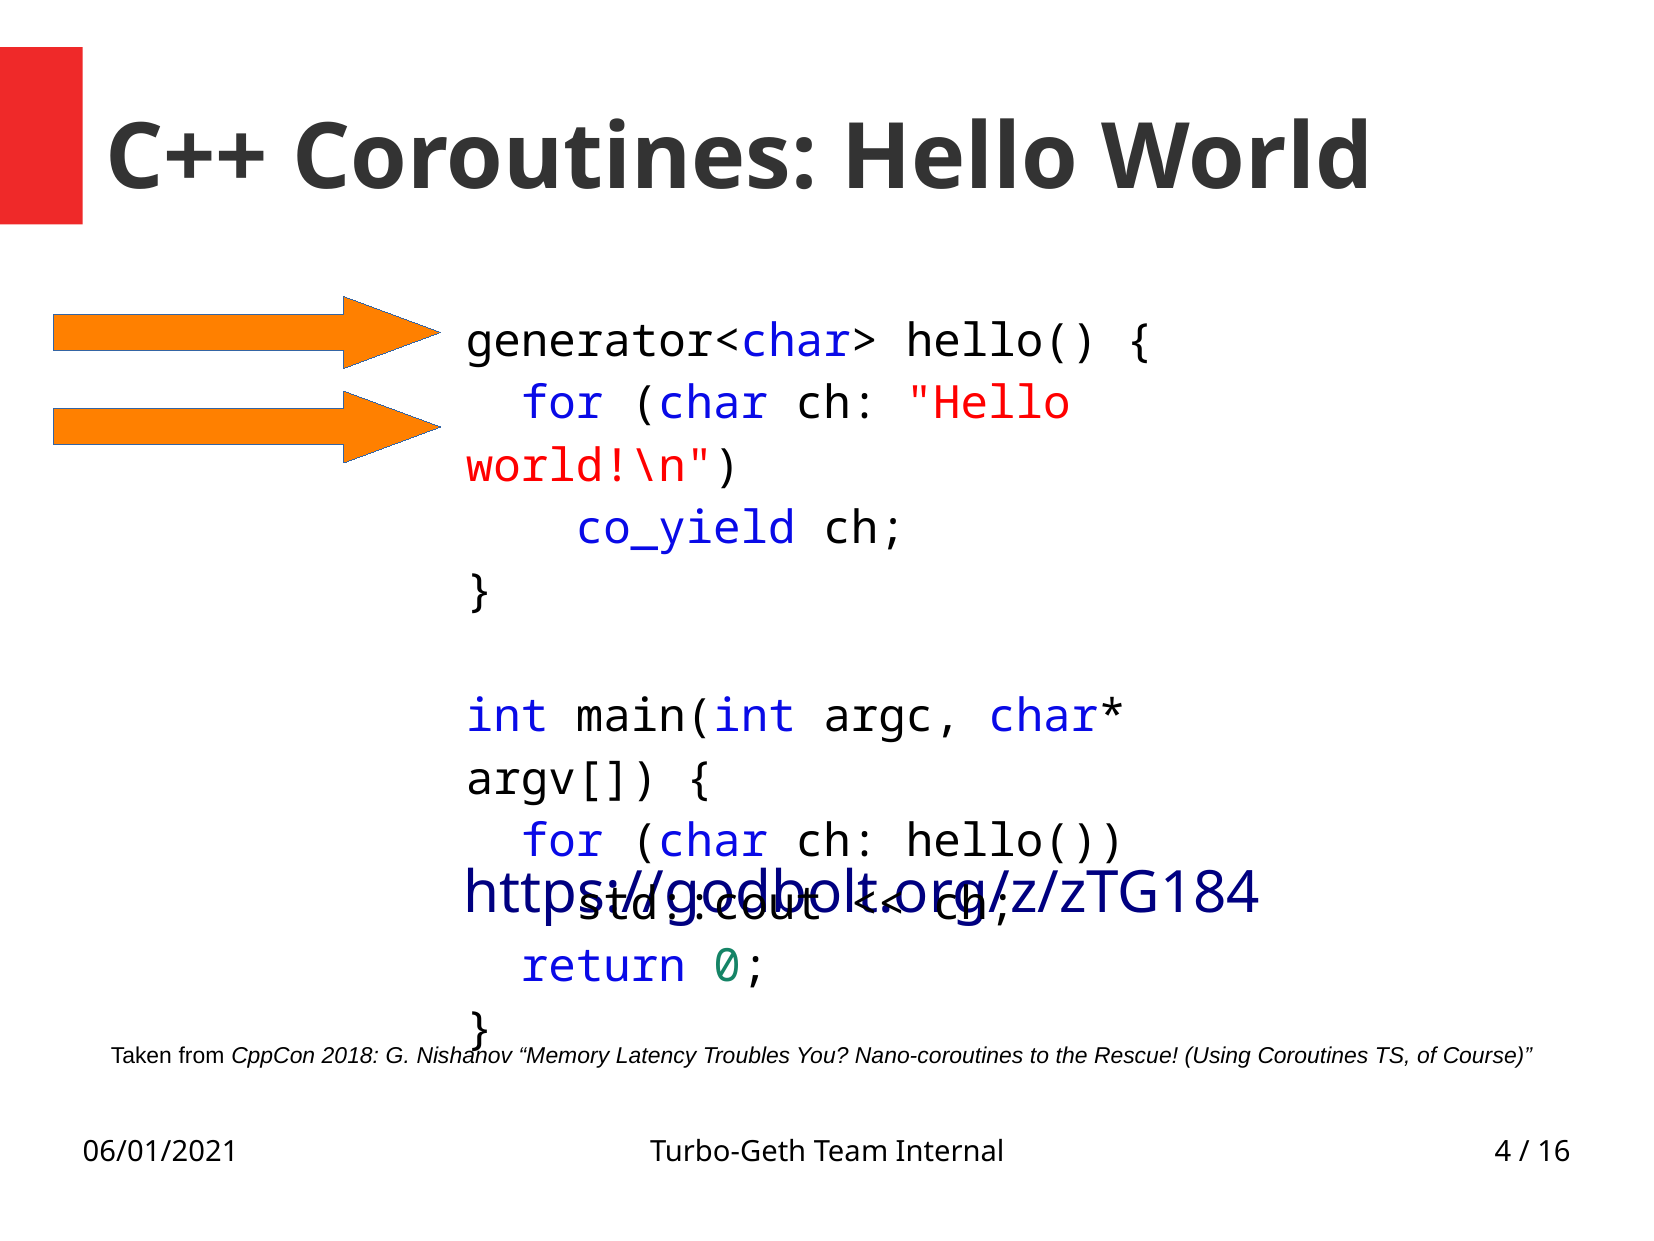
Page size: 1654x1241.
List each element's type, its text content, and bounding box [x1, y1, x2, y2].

text_box [53, 296, 441, 369]
text_box generator<char> hello() { for (char ch: "Hello world!\n") co_yield ch; } int main(int argc, char* argv[]) { for (char ch: hello()) std::cout << ch; return 0; } [451, 300, 1280, 795]
text_box Taken from CppCon 2018: G. Nishanov “Memory Latency Troubles You? Nano-coroutines to the Rescue! (Using Coroutines TS, of Course)” [96, 1035, 1552, 1087]
title C++ Coroutines: Hello World [105, 45, 1591, 260]
text_box [53, 391, 441, 463]
list https://godbolt.org/z/zTG184 [118, 850, 1536, 932]
